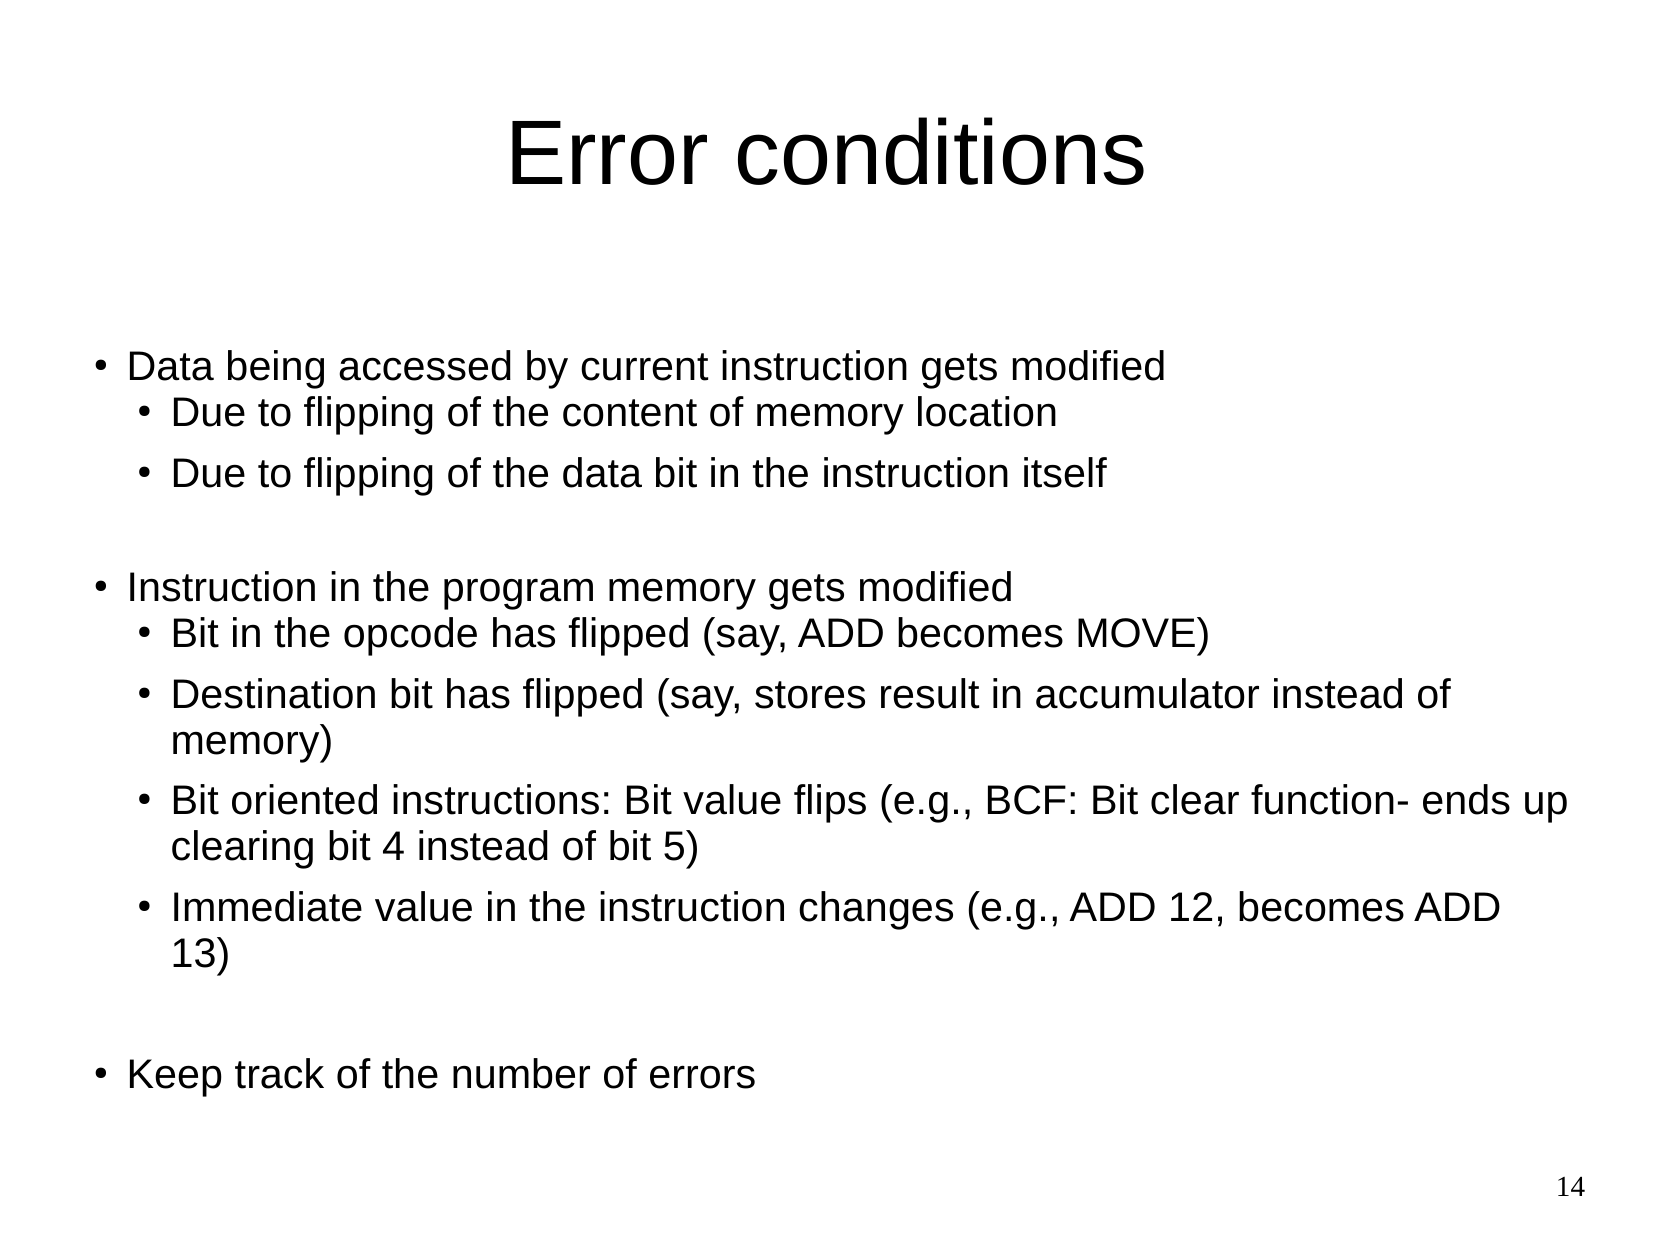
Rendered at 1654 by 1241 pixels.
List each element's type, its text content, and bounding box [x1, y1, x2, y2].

title Error conditions [82, 49, 1571, 257]
list Data being accessed by current instruction gets modified Due to flipping of the content of memory location Due to flipping of the data bit in the instruction itself Instruction in the program memory gets modified Bit in the opcode has flipped (say, ADD becomes MOVE) Destination bit has flipped (say, stores result in accumulator instead of memory) Bit oriented instructions: Bit value flips (e.g., BCF: Bit clear function- ends up clearing bit 4 instead of bit 5) Immediate value in the instruction changes (e.g., ADD 12, becomes ADD 13) Keep track of the number of errors [82, 290, 1571, 1109]
